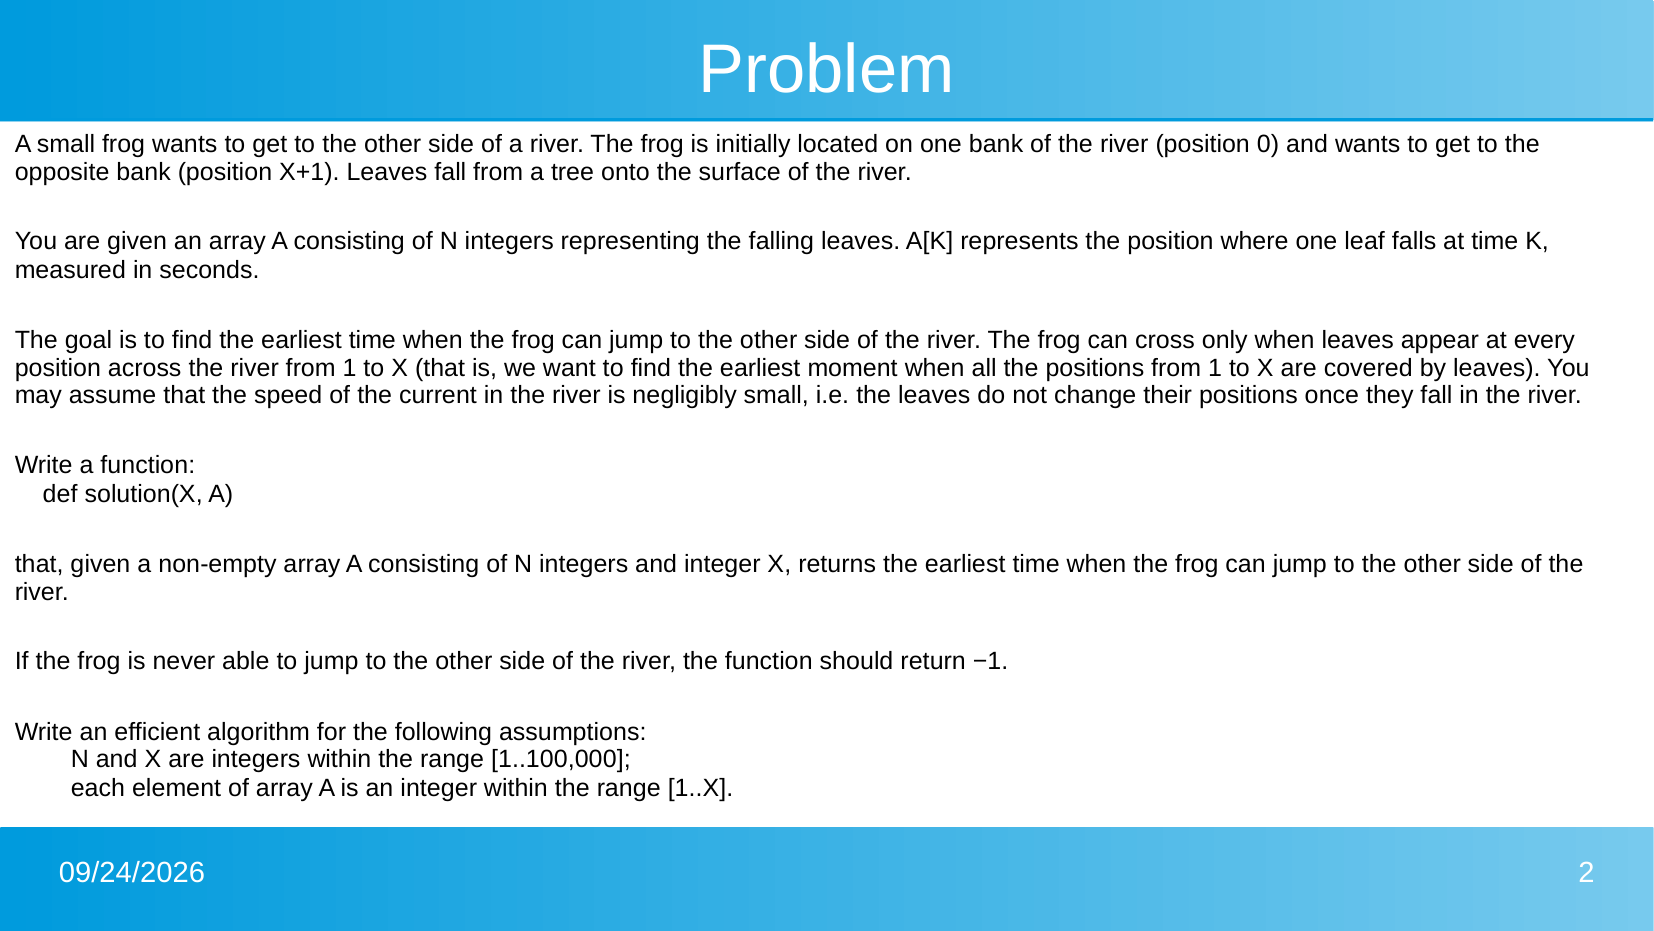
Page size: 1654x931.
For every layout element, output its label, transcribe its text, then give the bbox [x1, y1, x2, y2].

text_box A small frog wants to get to the other side of a river. The frog is initially located on one bank of the river (position 0) and wants to get to the opposite bank (position X+1). Leaves fall from a tree onto the surface of the river. You are given an array A consisting of N integers representing the falling leaves. A[K] represents the position where one leaf falls at time K, measured in seconds. The goal is to find the earliest time when the frog can jump to the other side of the river. The frog can cross only when leaves appear at every position across the river from 1 to X (that is, we want to find the earliest moment when all the positions from 1 to X are covered by leaves). You may assume that the speed of the current in the river is negligibly small, i.e. the leaves do not change their positions once they fall in the river. Write a function: def solution(X, A) that, given a non-empty array A consisting of N integers and integer X, returns the earliest time when the frog can jump to the other side of the river. If the frog is never able to jump to the other side of the river, the function should return −1. Write an efficient algorithm for the following assumptions: N and X are integers within the range [1..100,000]; each element of array A is an integer within the range [1..X]. [0, 122, 1651, 931]
title Problem [59, 29, 1595, 108]
